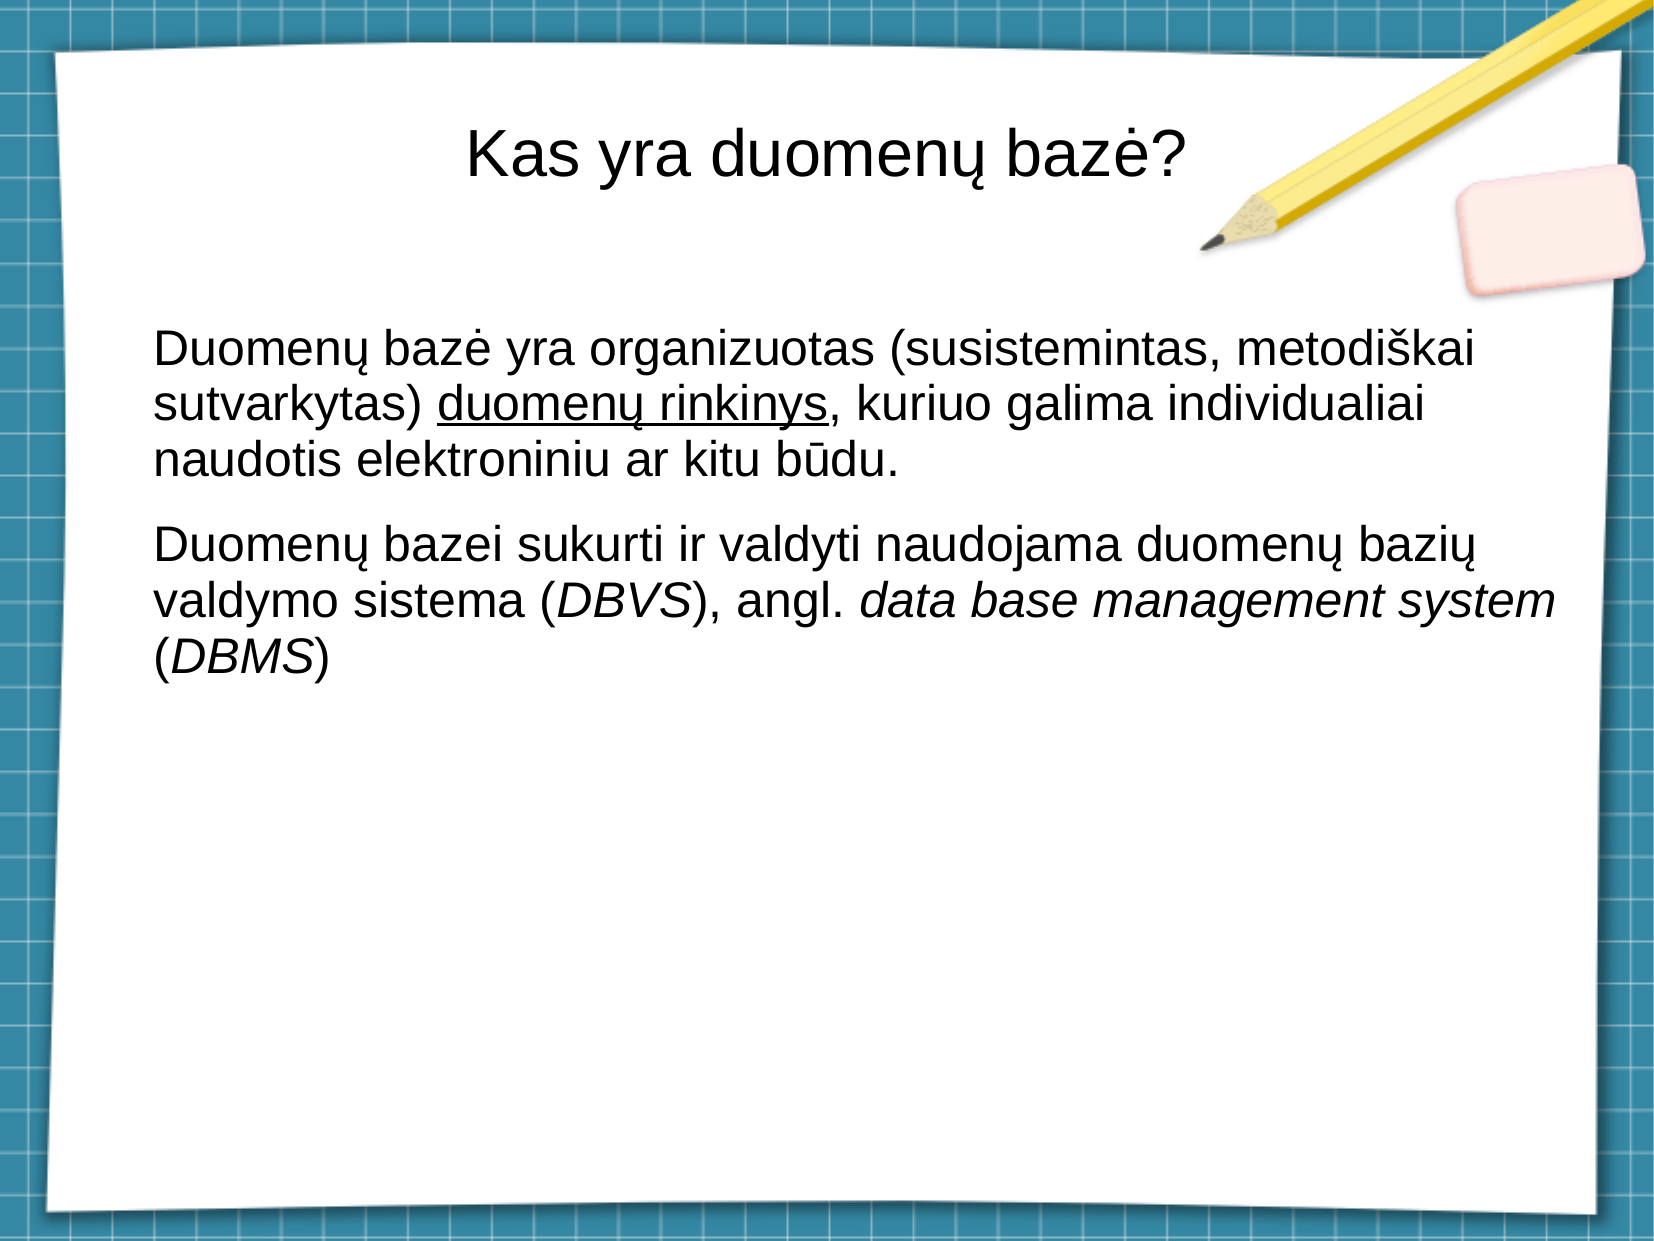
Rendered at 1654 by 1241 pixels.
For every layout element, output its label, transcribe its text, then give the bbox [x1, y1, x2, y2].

list Duomenų bazė yra organizuotas (susistemintas, metodiškai sutvarkytas) duomenų rinkinys, kuriuo galima individualiai naudotis elektroniniu ar kitu būdu. Duomenų bazei sukurti ir valdyti naudojama duomenų bazių valdymo sistema (DBVS), angl. data base management system (DBMS) [82, 319, 1571, 1039]
picture [0, 0, 1654, 1241]
title Kas yra duomenų bazė? [82, 49, 1571, 257]
